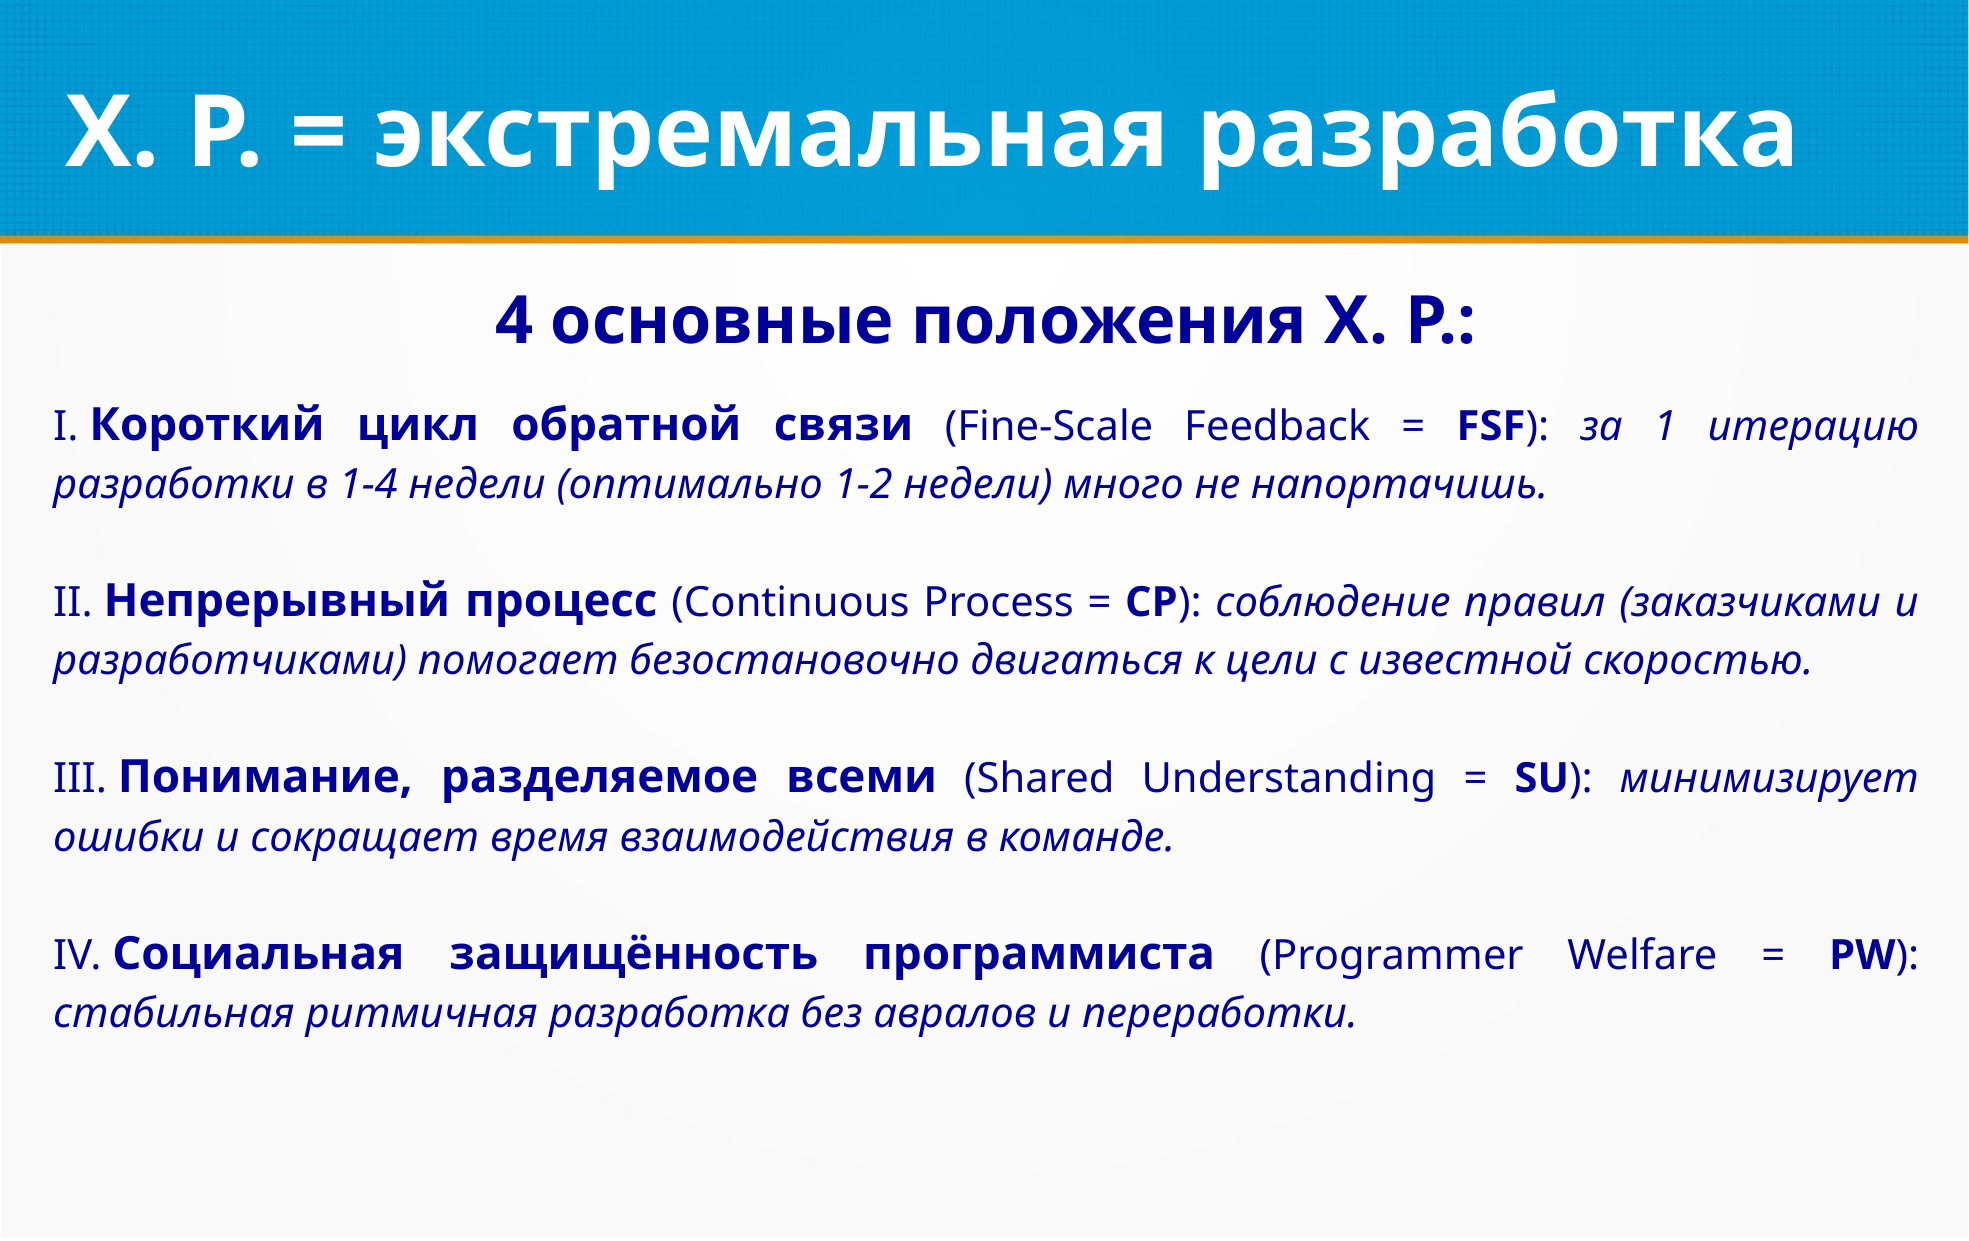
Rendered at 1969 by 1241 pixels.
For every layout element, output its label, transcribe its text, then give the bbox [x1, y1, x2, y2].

text_box 4 основные положения X. P.: I. Короткий цикл обратной связи (Fine-Scale Feedback = FSF): за 1 итерацию разработки в 1-4 недели (оптимально 1-2 недели) много не напортачишь. II. Непрерывный процесс (Continuous Process = CP): соблюдение правил (заказчиками и разработчиками) помогает безостановочно двигаться к цели с известной скоростью. III. Понимание, разделяемое всеми (Shared Understanding = SU): минимизирует ошибки и сокращает время взаимодействия в команде. IV. Социальная защищённость программиста (Programmer Welfare = PW): стабильная ритмичная разработка без авралов и переработки. [47, 248, 1926, 1195]
text_box X. P. = экстремальная разработка [59, 55, 1902, 200]
picture [0, 233, 1969, 1241]
